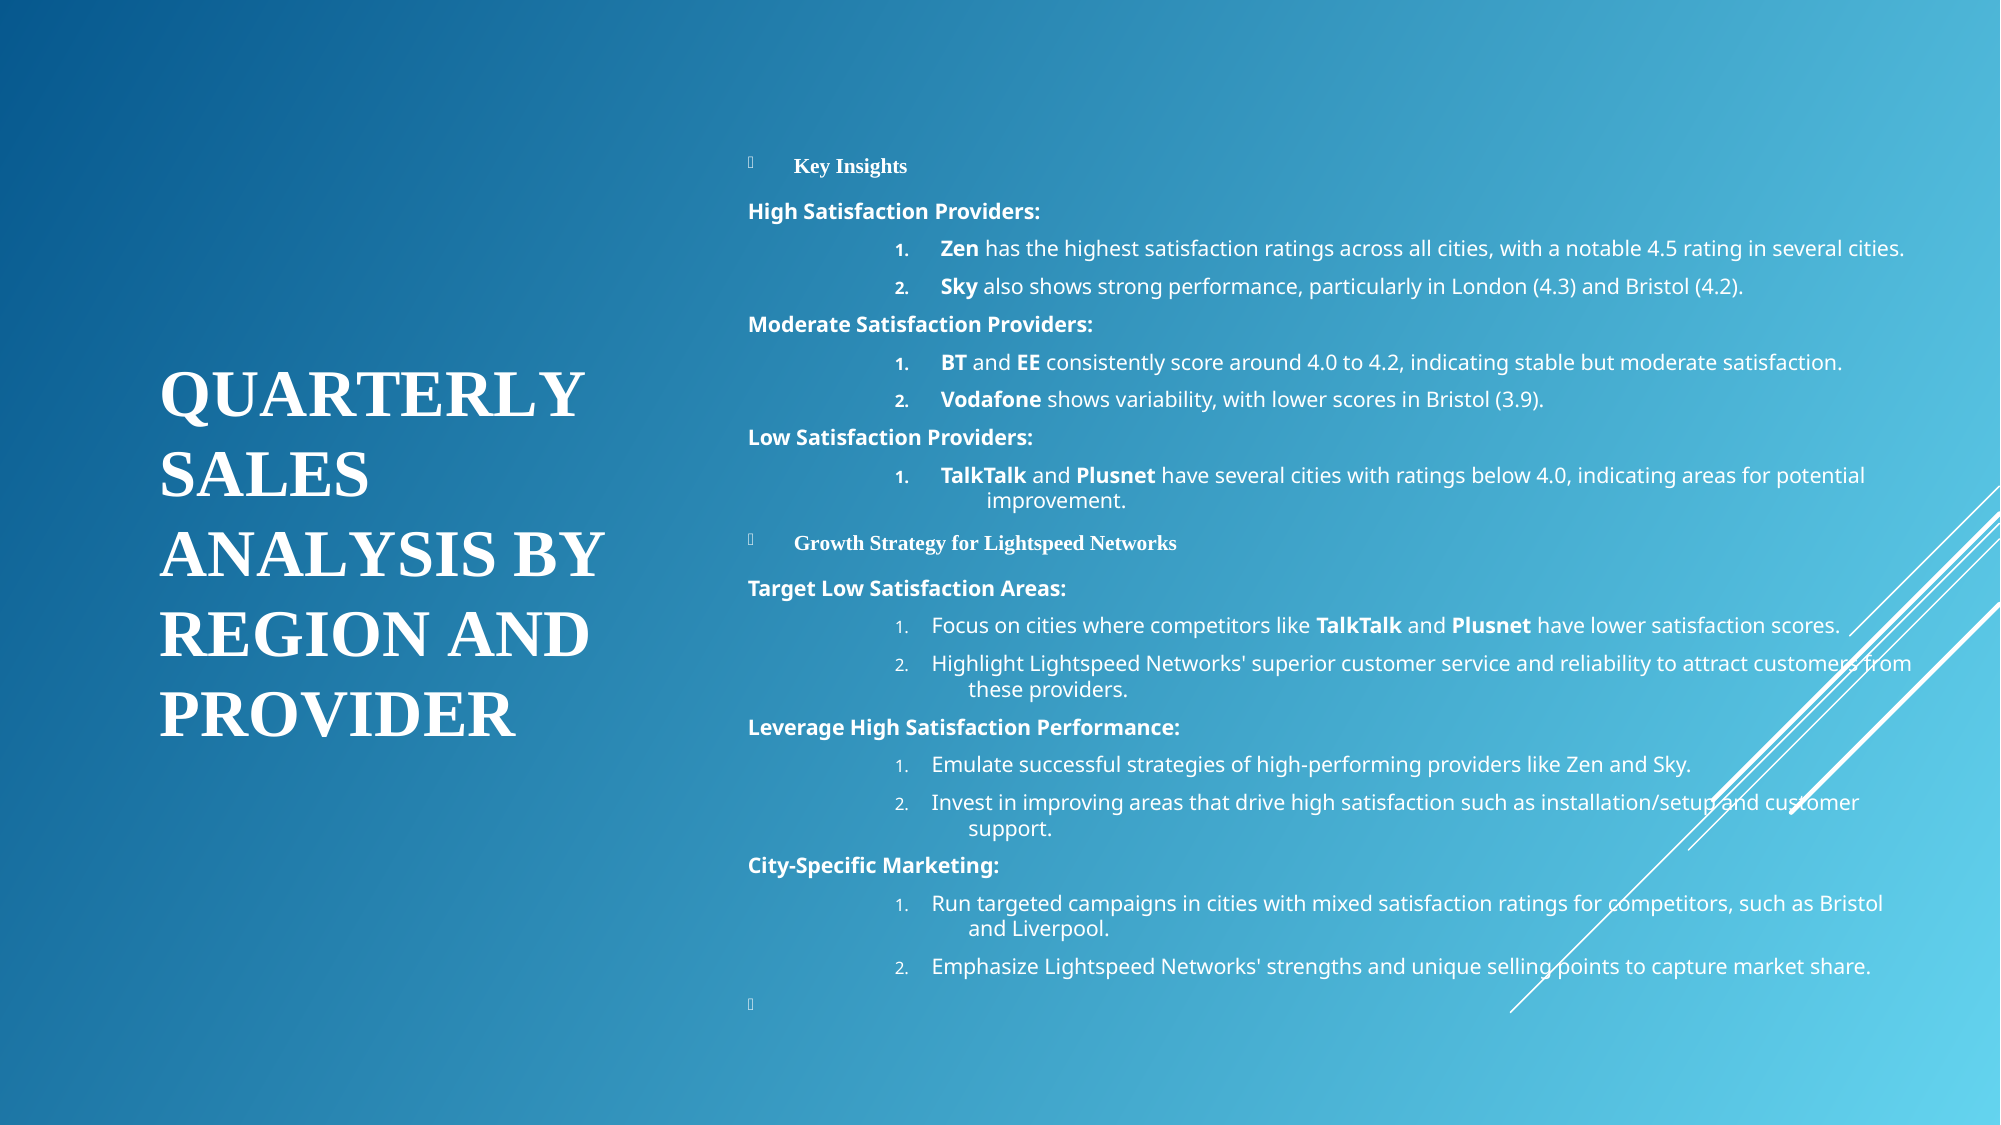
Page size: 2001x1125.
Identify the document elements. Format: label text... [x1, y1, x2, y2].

title Quarterly Sales Analysis by Region and Provider [144, 160, 692, 1020]
list Key Insights High Satisfaction Providers: Zen has the highest satisfaction ratings across all cities, with a notable 4.5 rating in several cities. Sky also shows strong performance, particularly in London (4.3) and Bristol (4.2). Moderate Satisfaction Providers: BT and EE consistently score around 4.0 to 4.2, indicating stable but moderate satisfaction. Vodafone shows variability, with lower scores in Bristol (3.9). Low Satisfaction Providers: TalkTalk and Plusnet have several cities with ratings below 4.0, indicating areas for potential improvement. Growth Strategy for Lightspeed Networks Target Low Satisfaction Areas: Focus on cities where competitors like TalkTalk and Plusnet have lower satisfaction scores. Highlight Lightspeed Networks' superior customer service and reliability to attract customers from these providers. Leverage High Satisfaction Performance: Emulate successful strategies of high-performing providers like Zen and Sky. Invest in improving areas that drive high satisfaction such as installation/setup and customer support. City-Specific Marketing: Run targeted campaigns in cities with mixed satisfaction ratings for competitors, such as Bristol and Liverpool. Emphasize Lightspeed Networks' strengths and unique selling points to capture market share. [732, 140, 1940, 1000]
